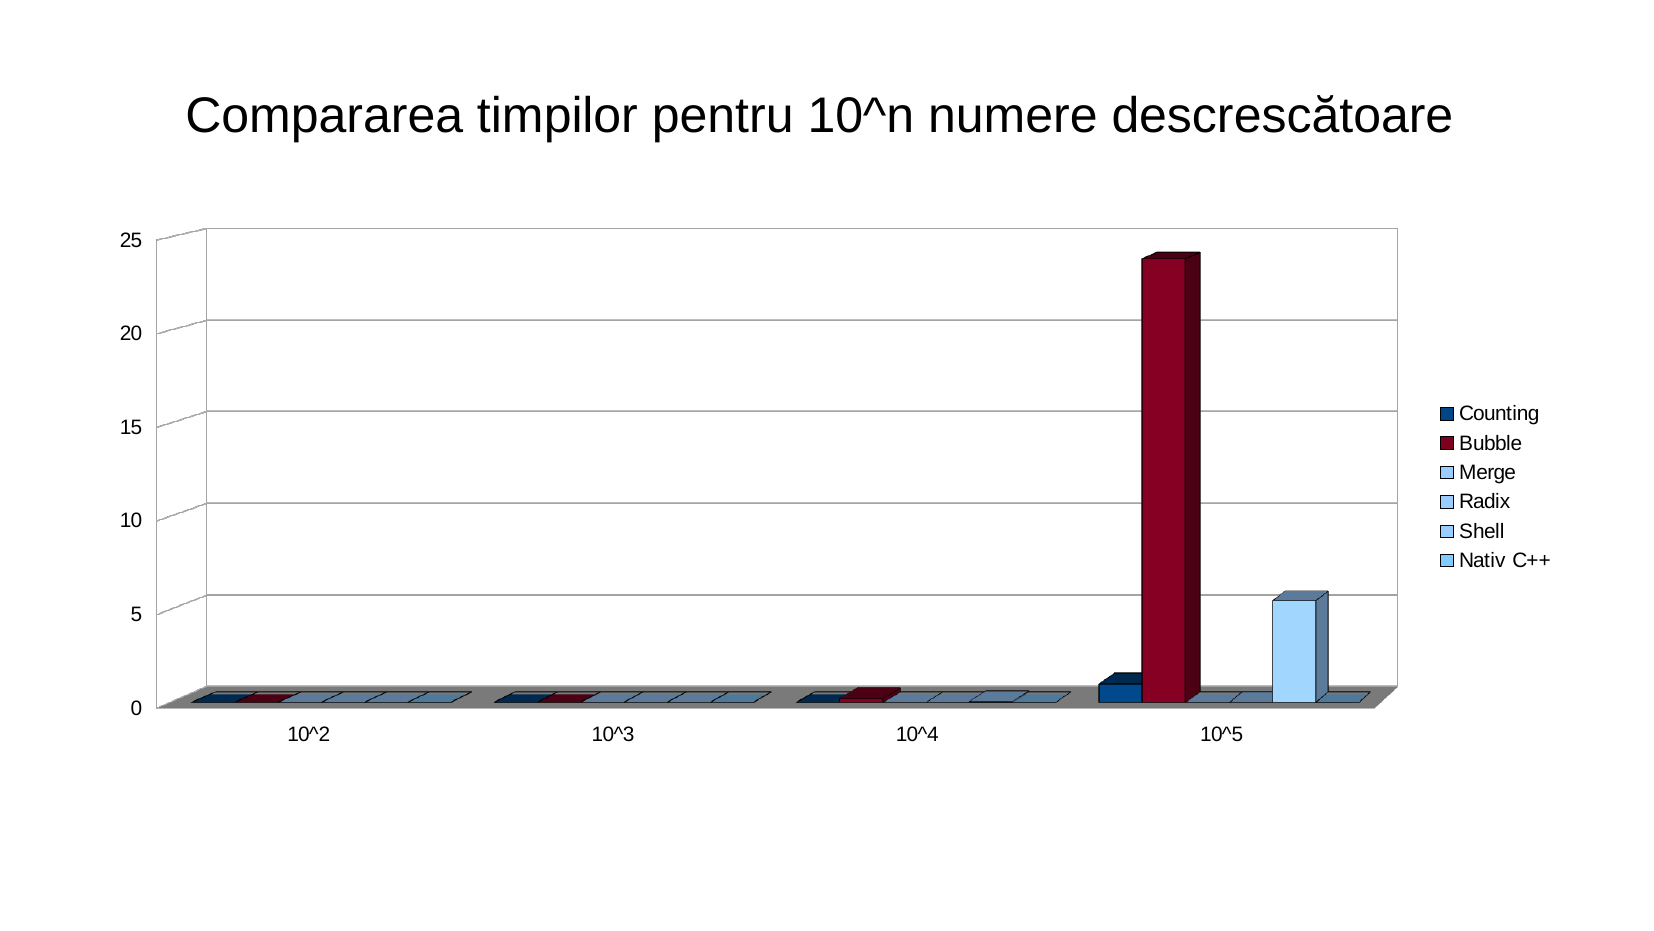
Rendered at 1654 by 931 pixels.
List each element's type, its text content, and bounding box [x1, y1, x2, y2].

chart [82, 217, 1571, 758]
title Compararea timpilor pentru 10^n numere descrescătoare [82, 37, 1571, 193]
